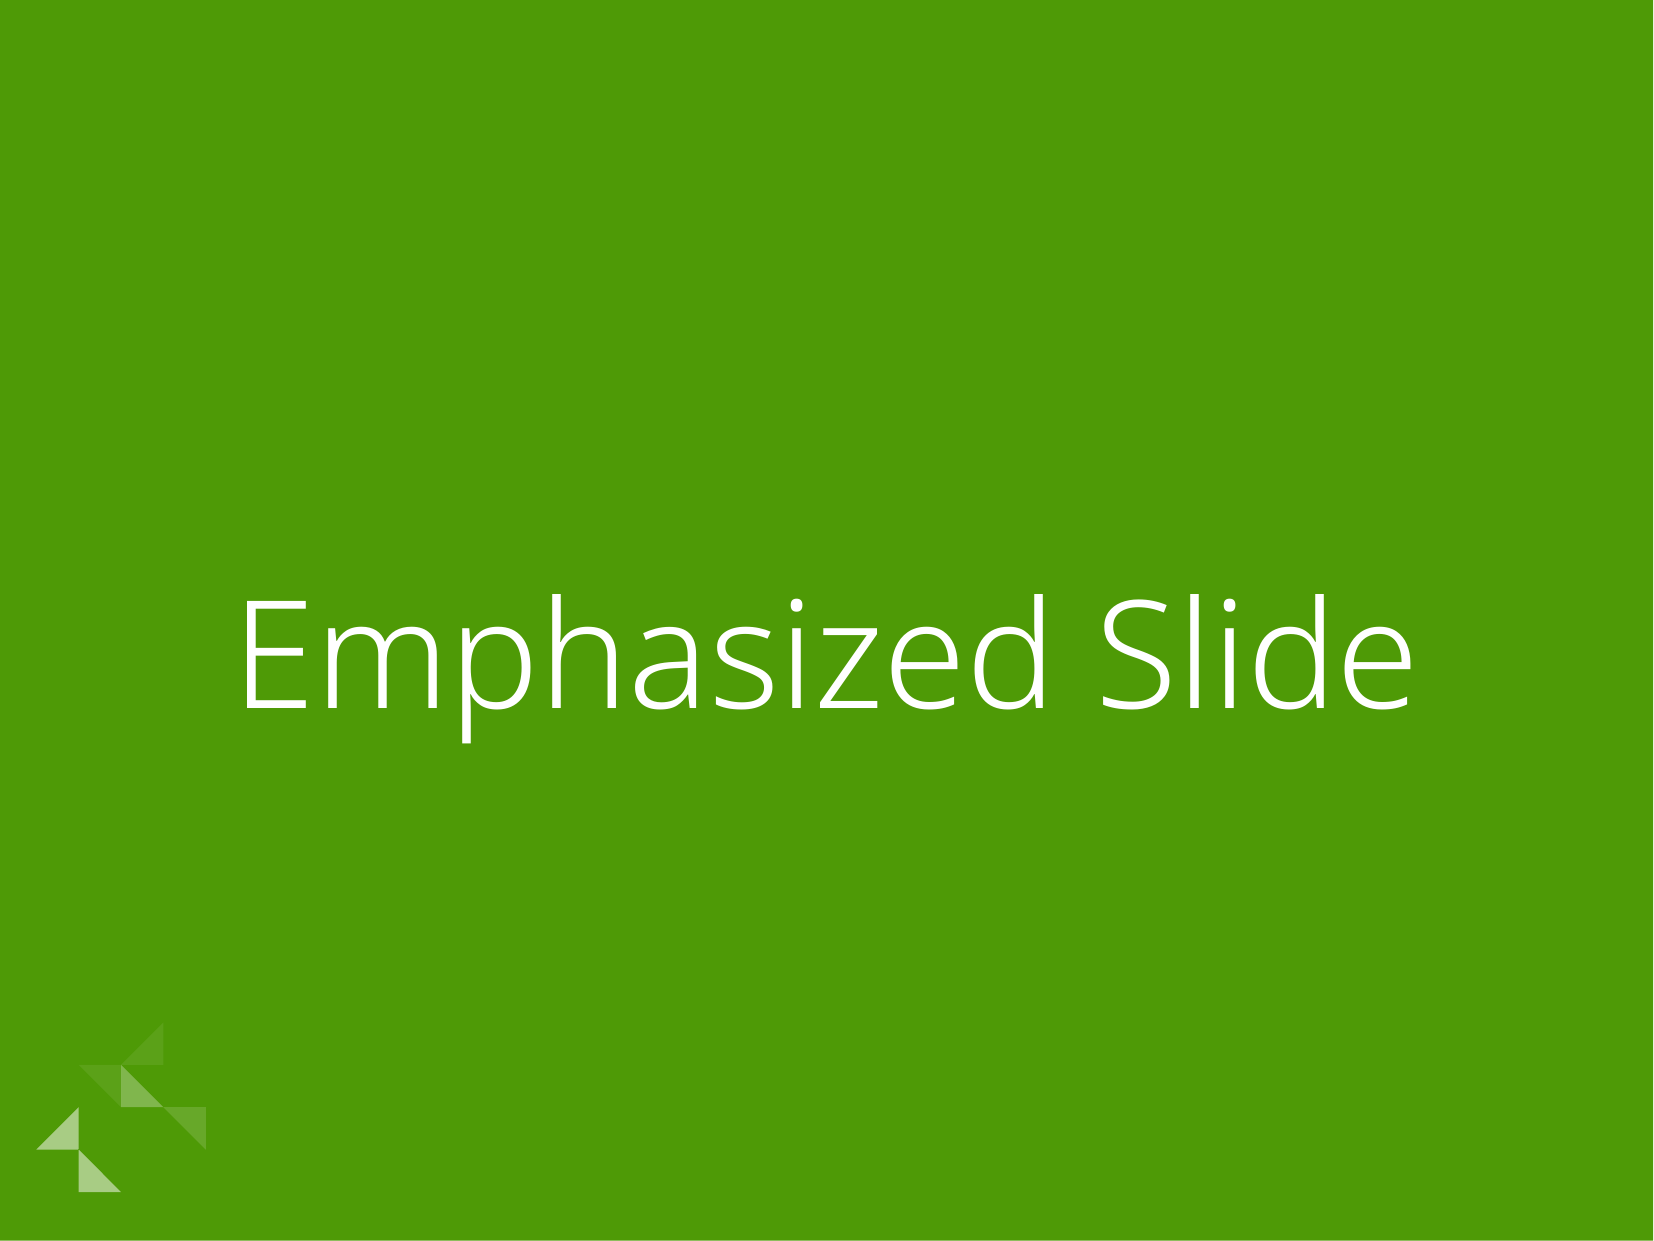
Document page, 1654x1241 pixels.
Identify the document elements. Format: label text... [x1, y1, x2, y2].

list Emphasized Slide [82, 290, 1571, 1010]
